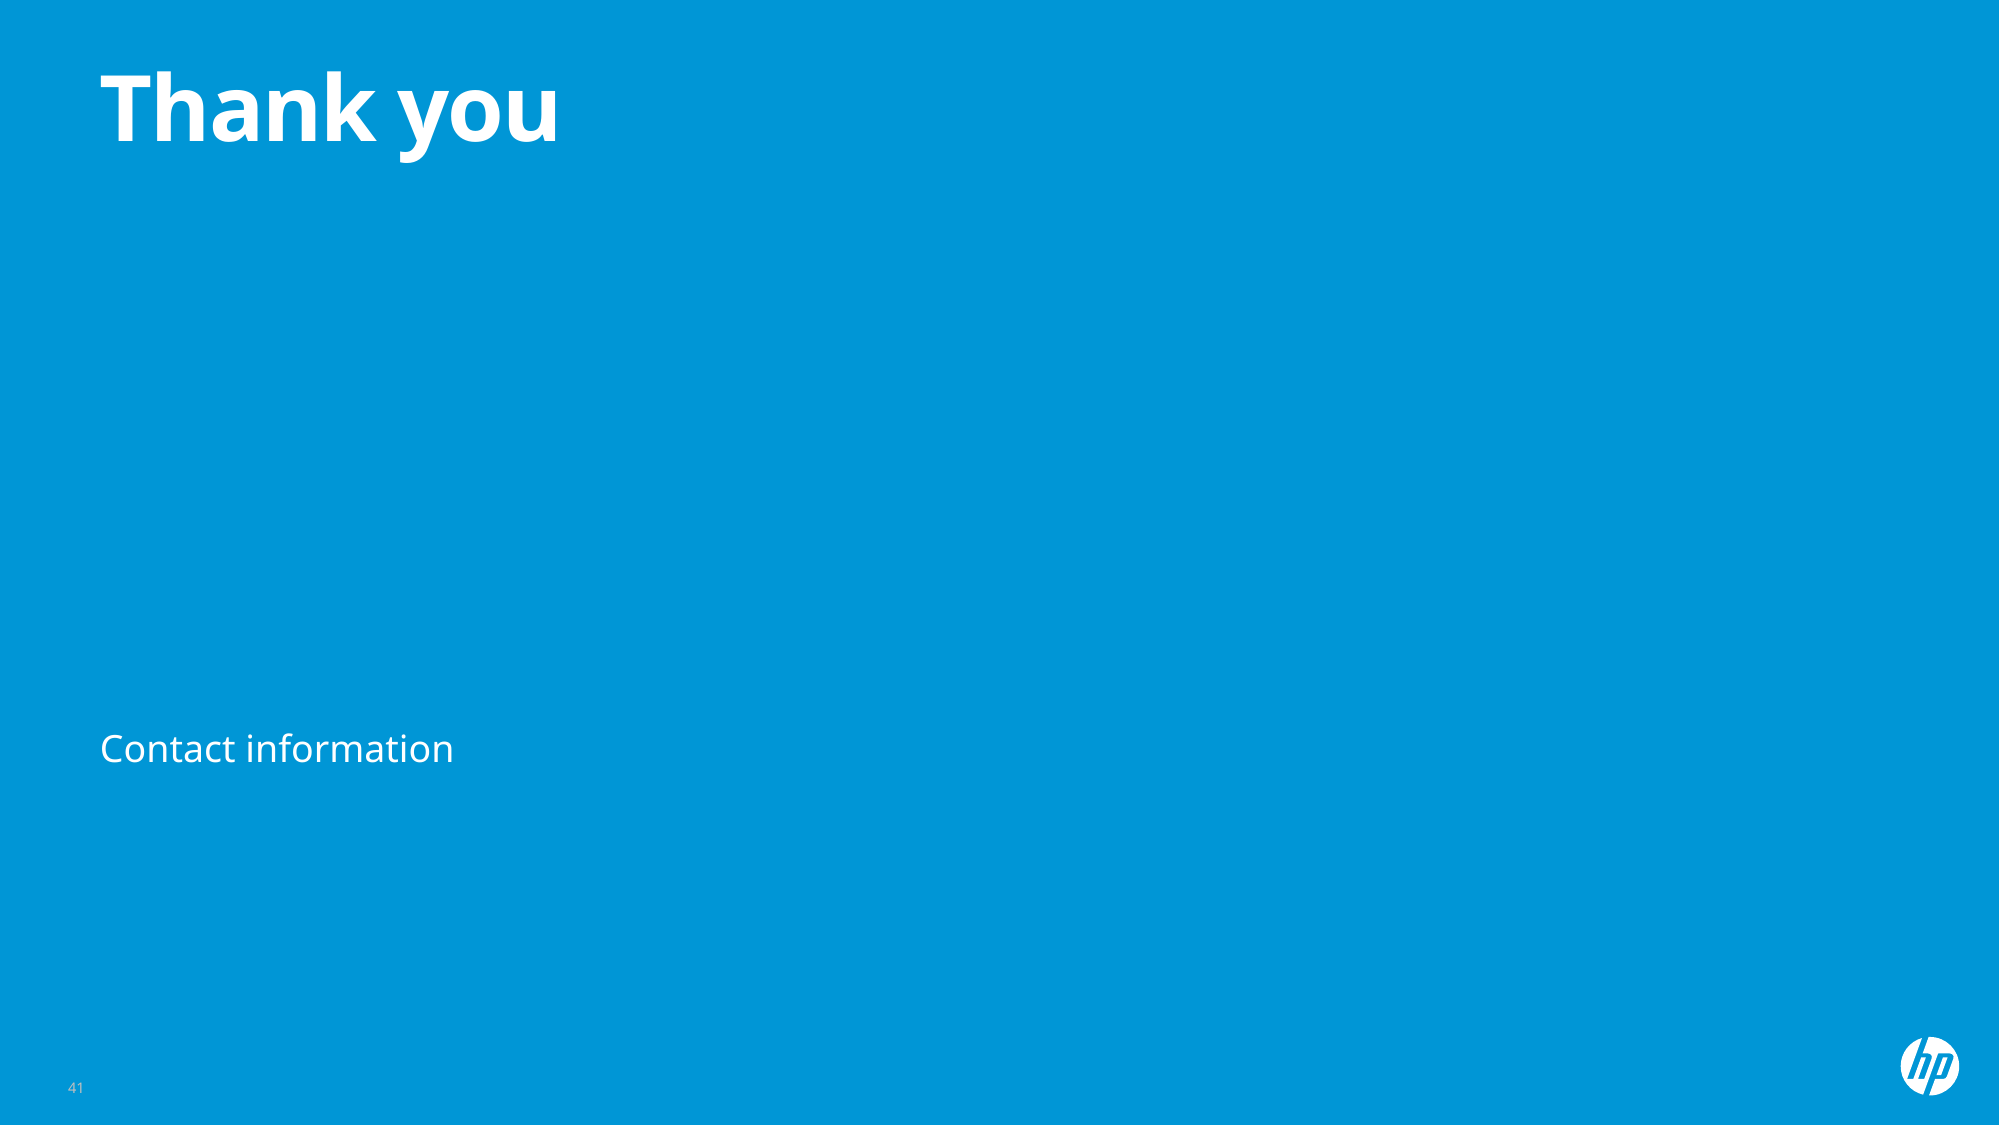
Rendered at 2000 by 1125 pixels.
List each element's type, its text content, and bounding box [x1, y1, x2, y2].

slide_number <number> [34, 1062, 85, 1099]
title Thank you [99, 50, 1600, 350]
list Contact information [99, 725, 1600, 920]
